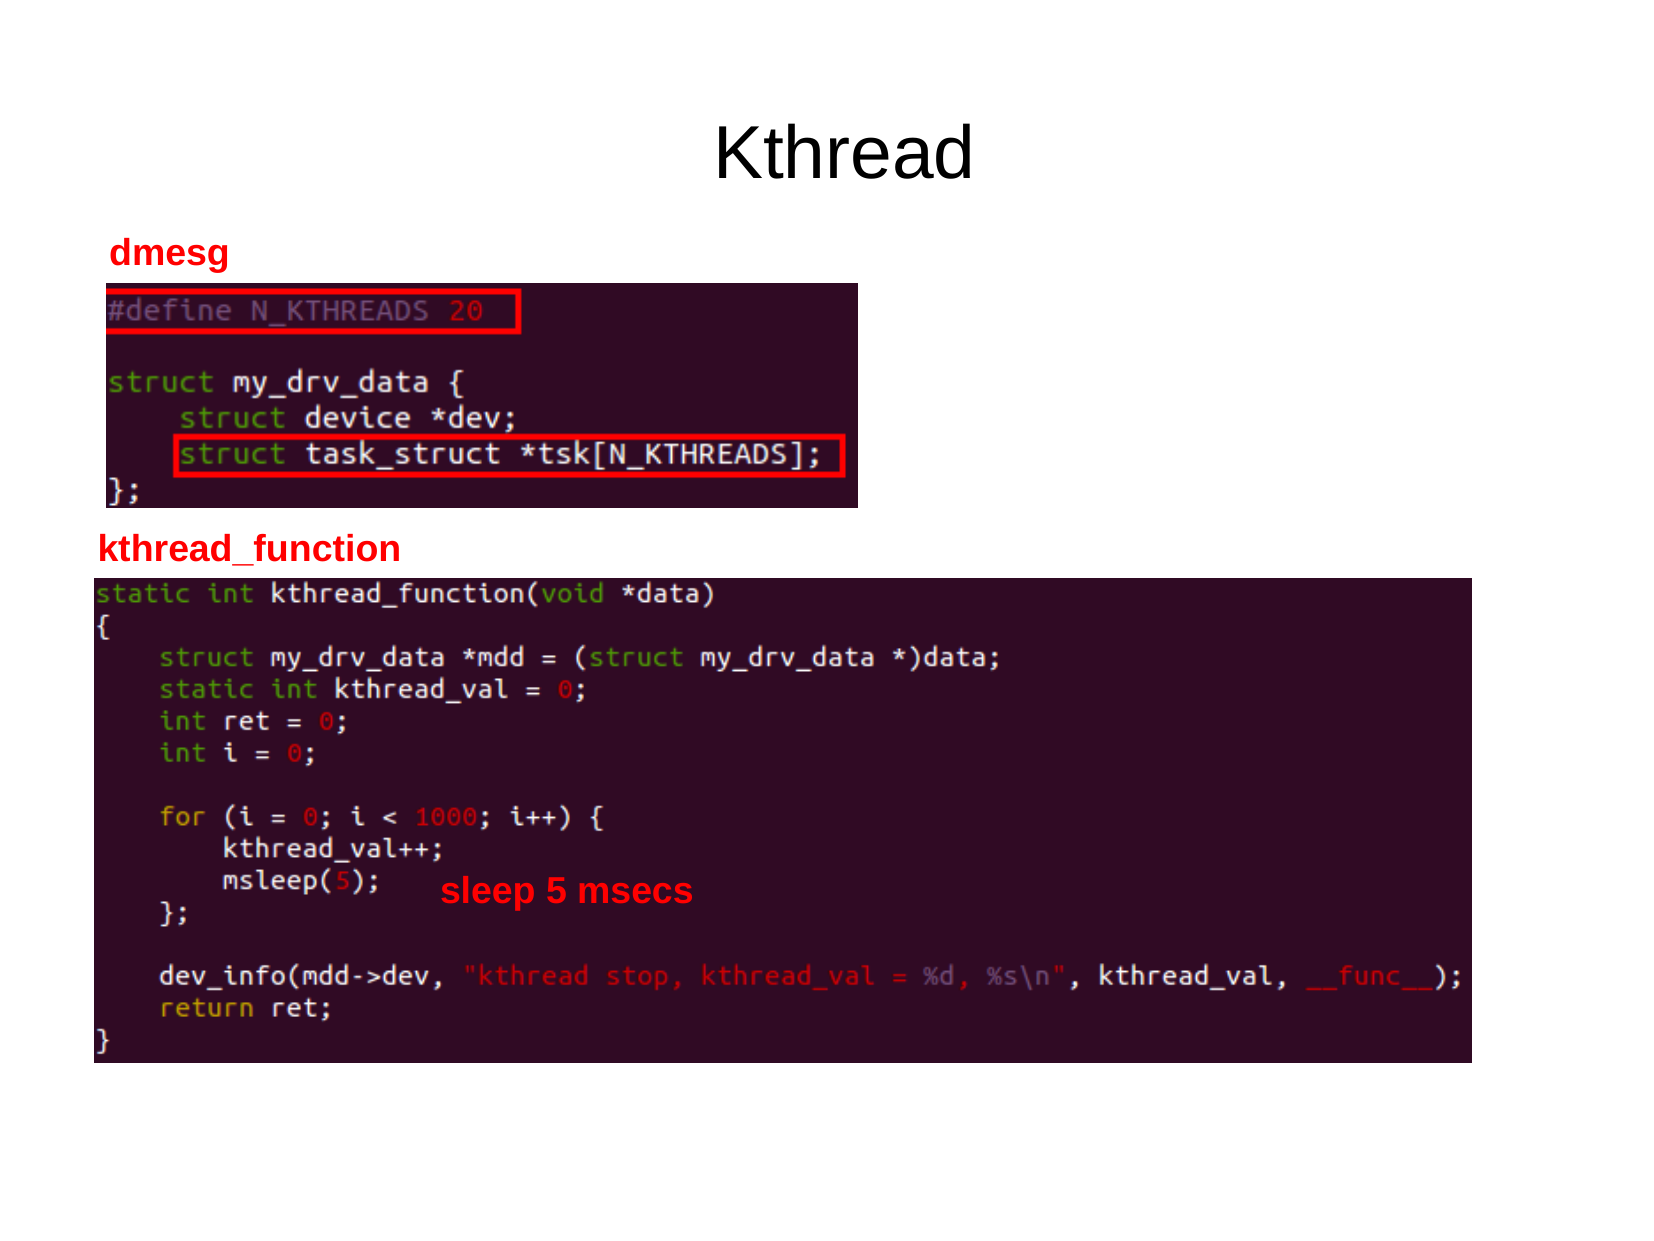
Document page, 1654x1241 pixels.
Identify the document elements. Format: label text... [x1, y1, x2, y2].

picture [106, 283, 858, 508]
text_box dmesg [94, 224, 544, 282]
text_box sleep 5 msecs [425, 862, 875, 920]
title Kthread [82, 49, 1571, 257]
text_box kthread_function [82, 519, 532, 577]
picture [94, 578, 1472, 1063]
